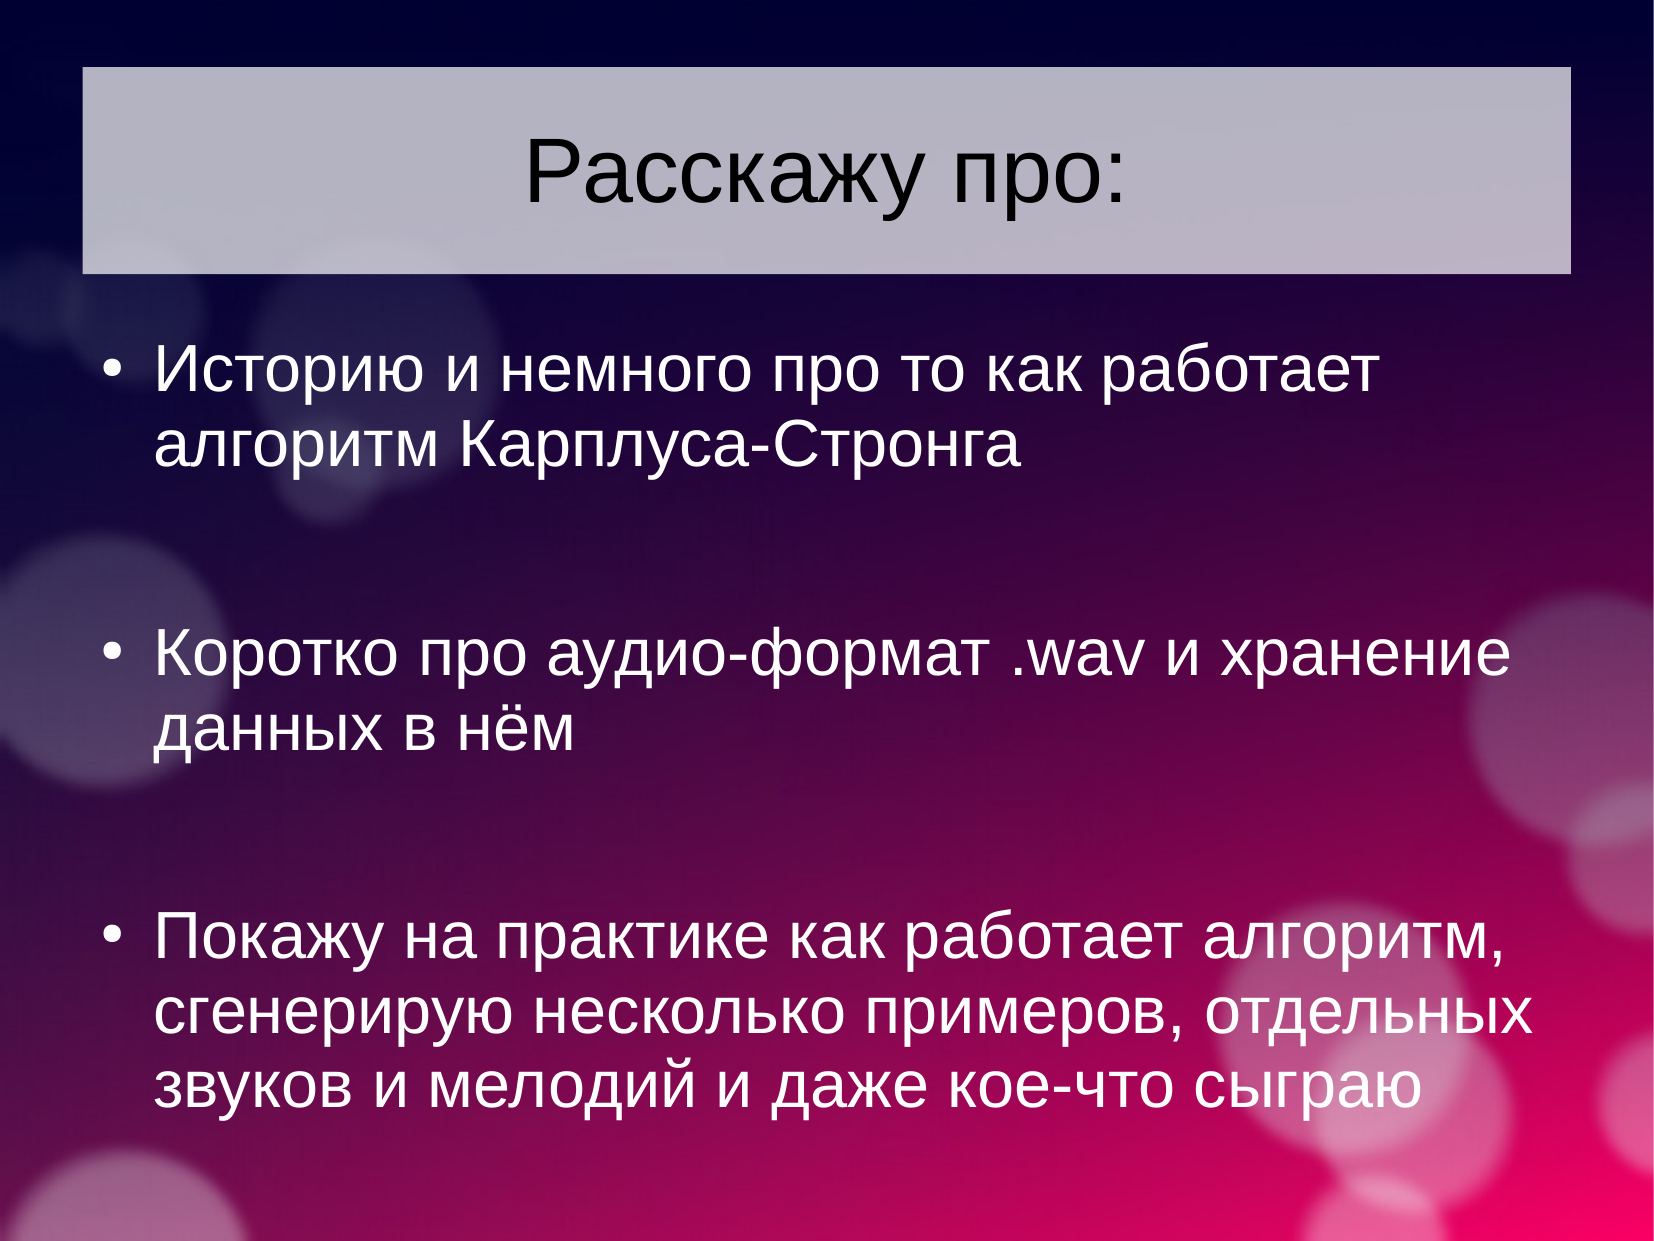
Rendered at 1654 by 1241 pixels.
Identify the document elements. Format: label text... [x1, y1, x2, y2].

title Расскажу про: [82, 67, 1571, 275]
list Историю и немного про то как работает алгоритм Карплуса-Стронга Коротко про аудио-формат .wav и хранение данных в нём Покажу на практике как работает алгоритм, сгенерирую несколько примеров, отдельных звуков и мелодий и даже кое-что сыграю [82, 331, 1571, 1099]
picture [0, 0, 1654, 1241]
